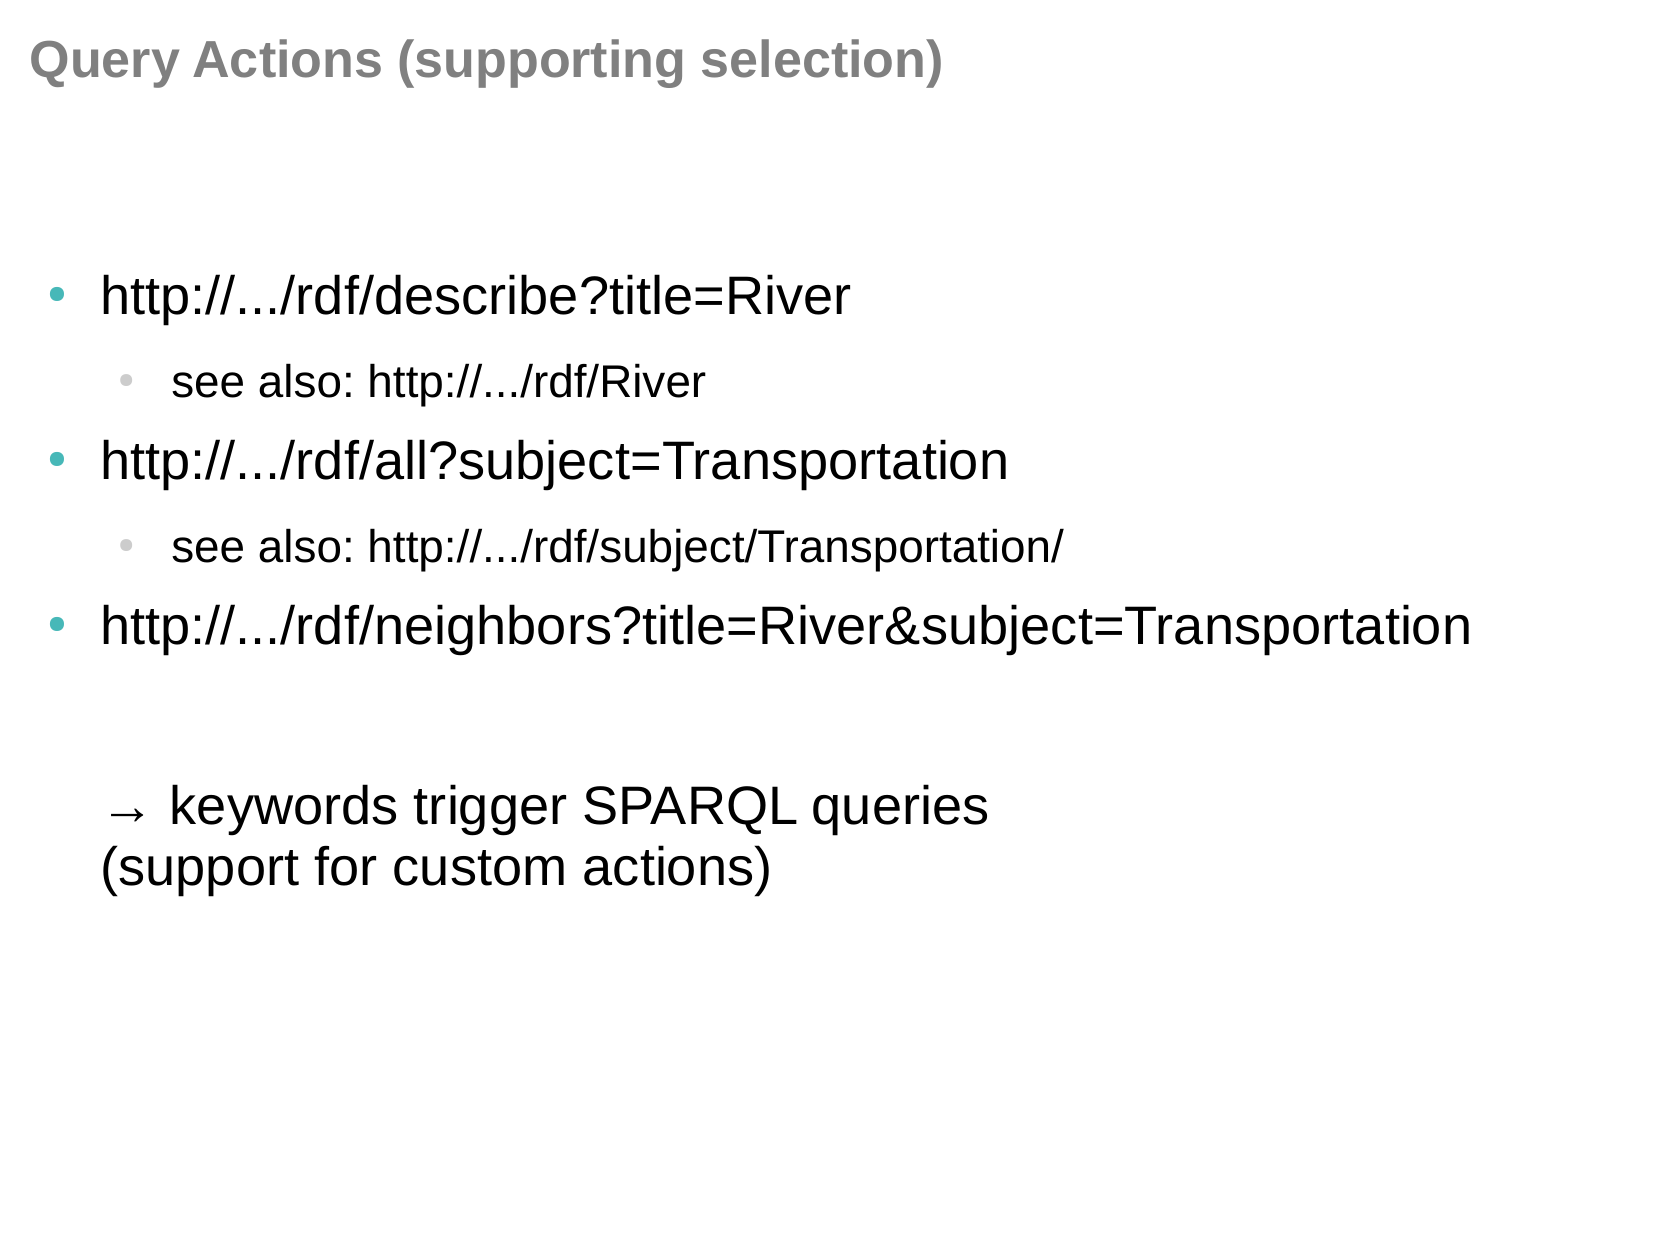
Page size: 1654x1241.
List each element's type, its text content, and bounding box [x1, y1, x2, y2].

list http://.../rdf/describe?title=River see also: http://.../rdf/River http://.../rdf/all?subject=Transportation see also: http://.../rdf/subject/Transportation/ http://.../rdf/neighbors?title=River&subject=Transportation → keywords trigger SPARQL queries (support for custom actions) [29, 265, 1625, 1085]
title Query Actions (supporting selection) [29, 0, 1459, 119]
